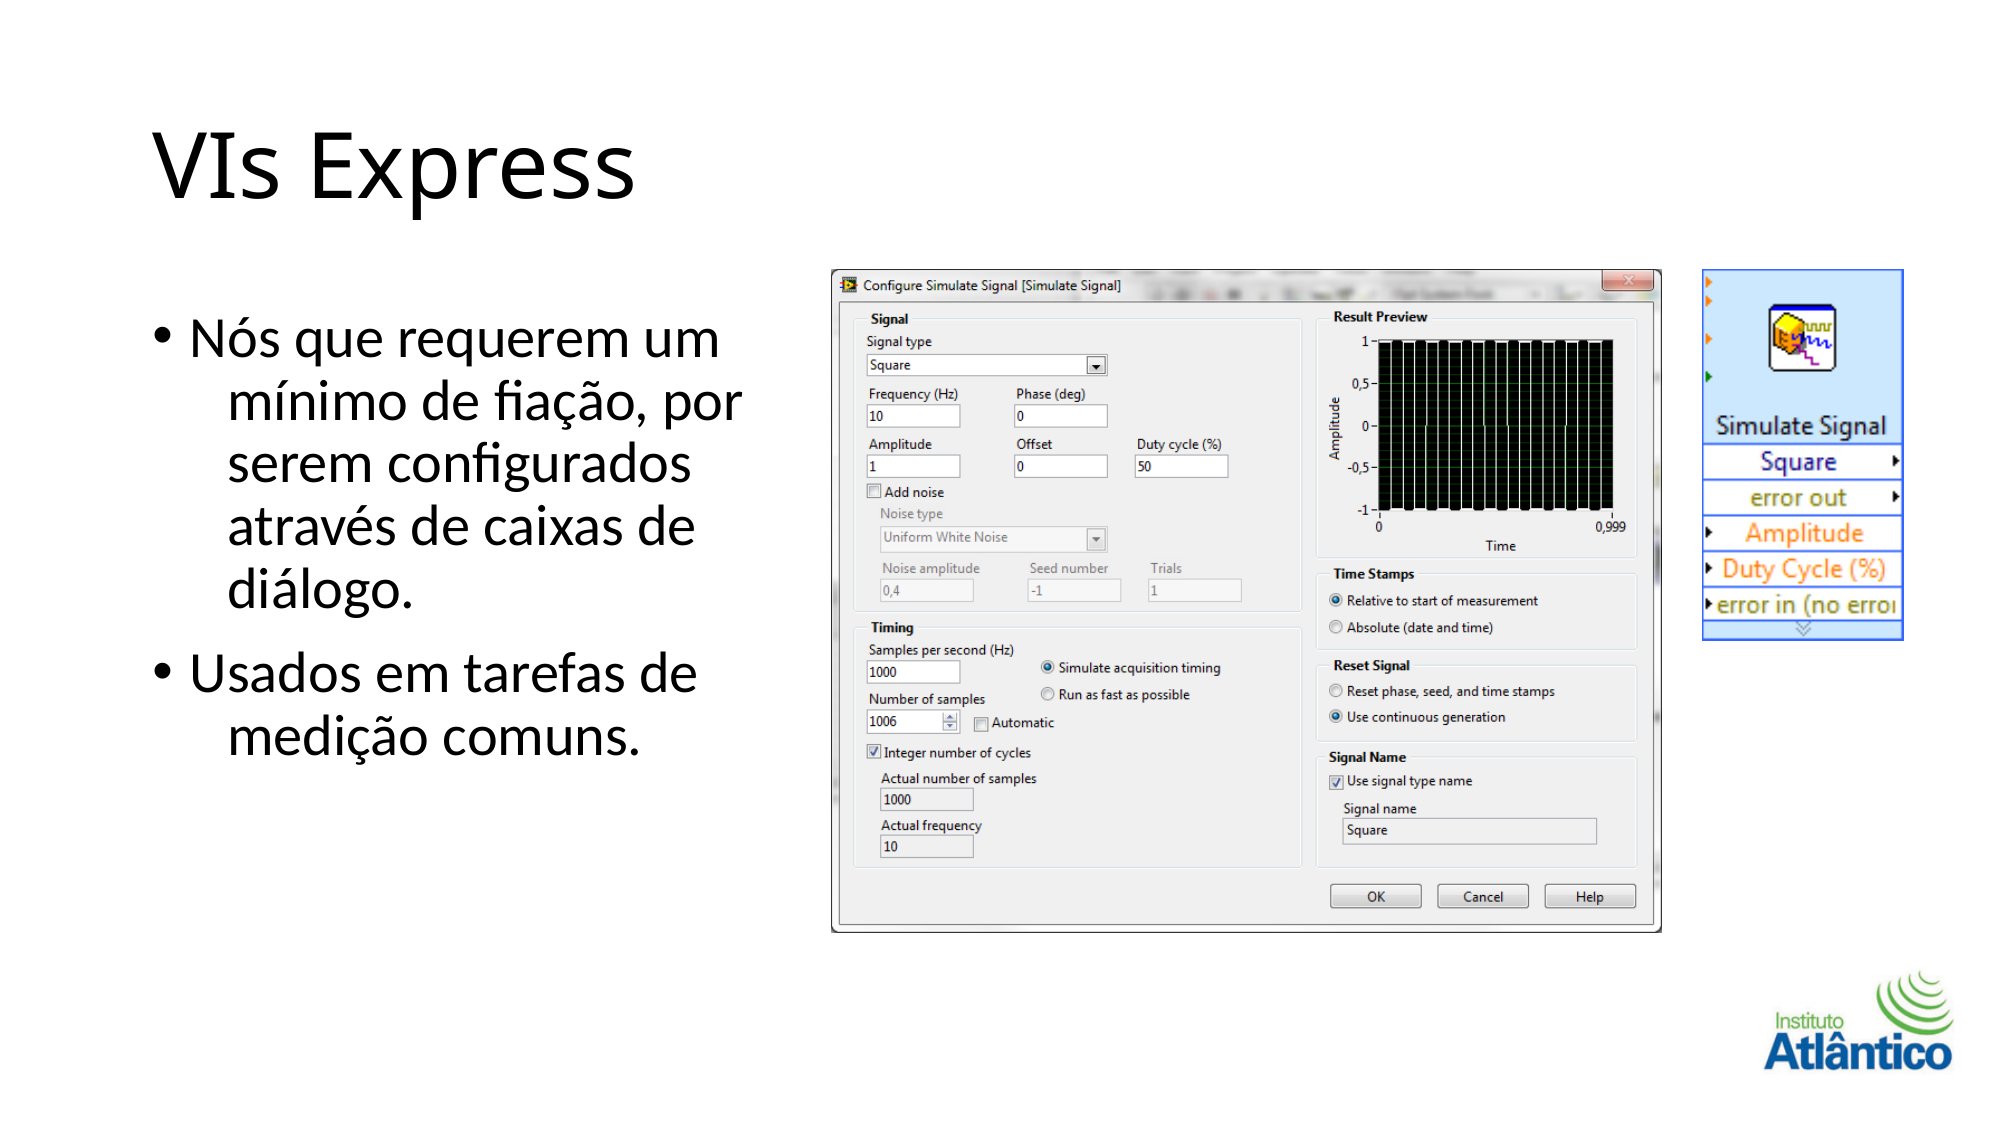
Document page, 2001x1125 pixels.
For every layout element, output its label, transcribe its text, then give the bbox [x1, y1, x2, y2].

picture [831, 269, 1662, 933]
picture [1717, 930, 2000, 1120]
list Nós que requerem um mínimo de fiação, por serem configurados através de caixas de diálogo. Usados em tarefas de medição comuns. [137, 299, 793, 931]
title VIs Express [137, 59, 1863, 278]
picture [1702, 269, 1904, 641]
